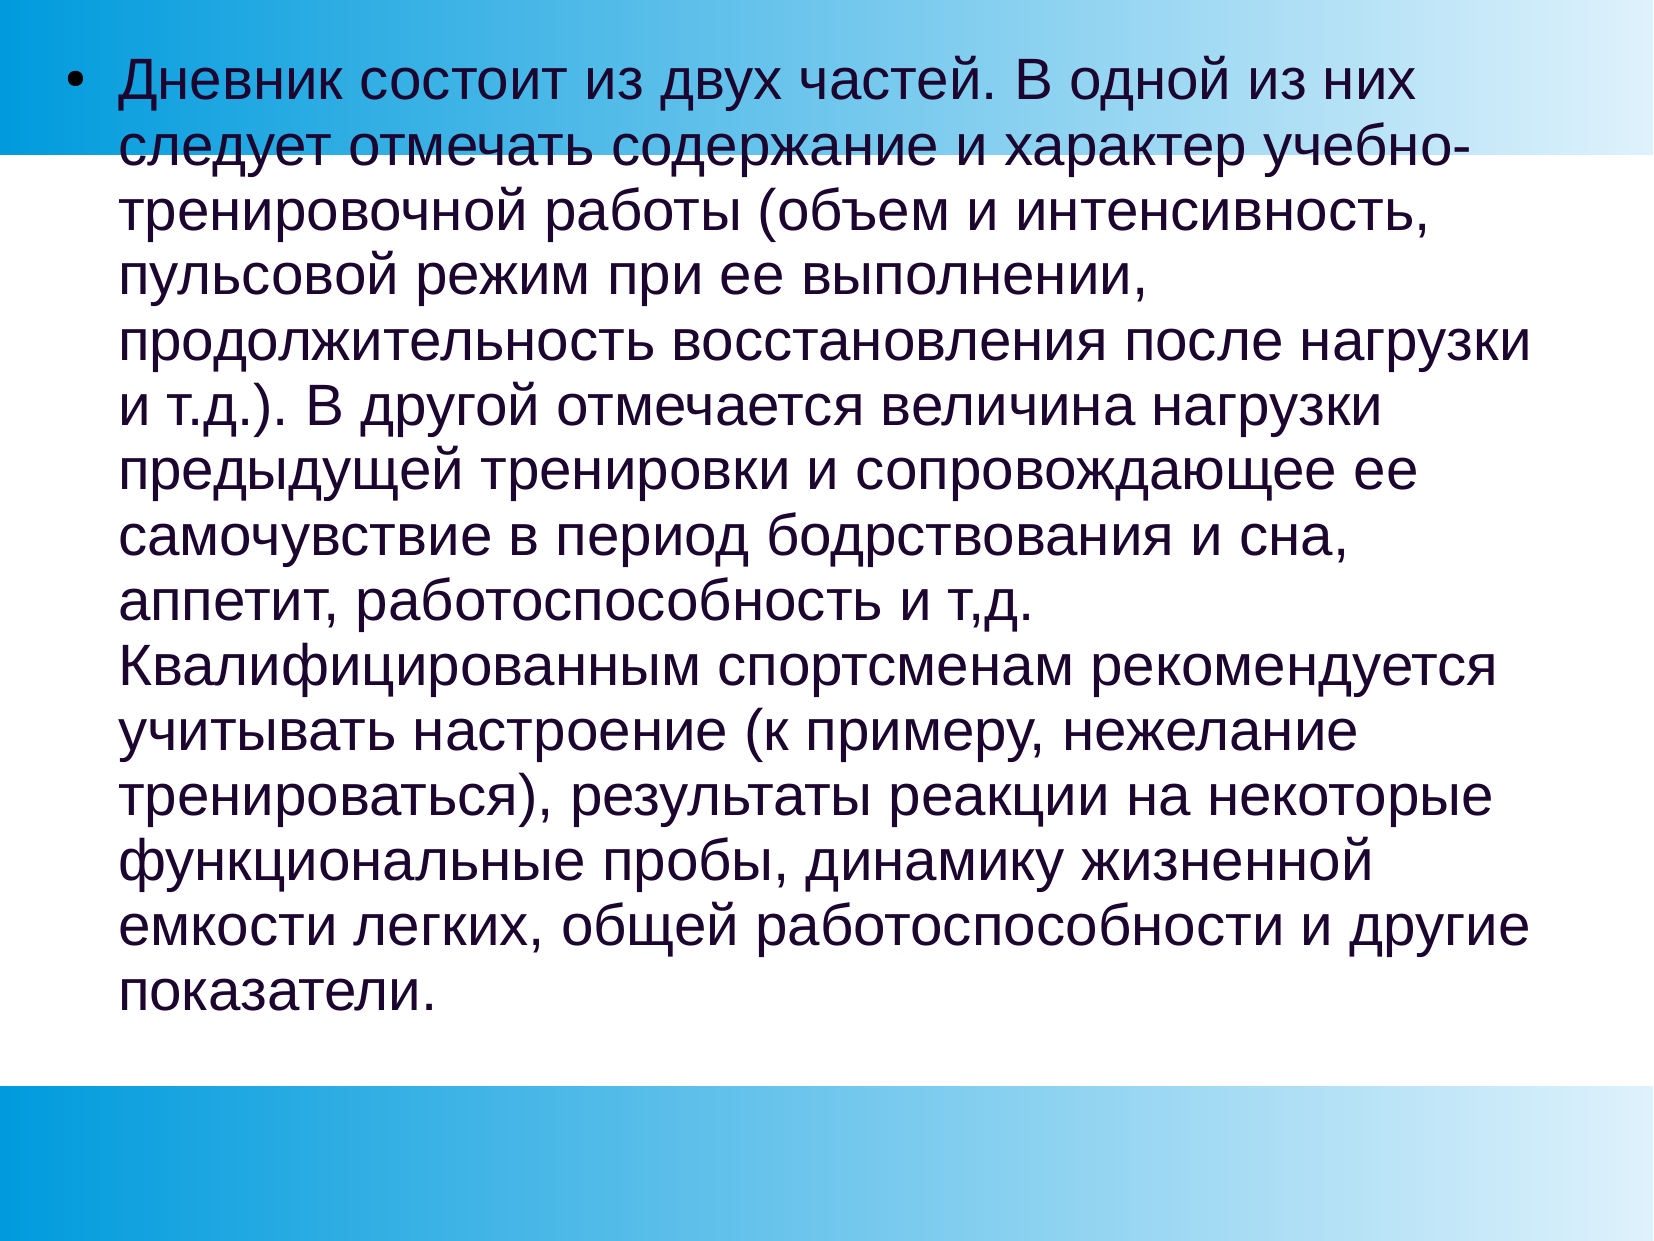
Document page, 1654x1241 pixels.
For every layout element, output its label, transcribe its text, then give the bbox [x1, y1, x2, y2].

list Дневник состоит из двух частей. В одной из них следует отмечать содержание и характер учебно-тренировочной работы (объем и интенсивность, пульсовой режим при ее выполнении, продолжительность восстановления после нагрузки и т.д.). В другой отмечается величина нагрузки предыдущей тренировки и сопровождающее ее самочувствие в период бодрствования и сна, аппетит, работоспособность и т,д. Квалифицированным спортсменам рекомендуется учитывать настроение (к примеру, нежелание тренироваться), результаты реакции на некоторые функциональные пробы, динамику жизненной емкости легких, общей работоспособности и другие показатели. [47, 47, 1536, 767]
